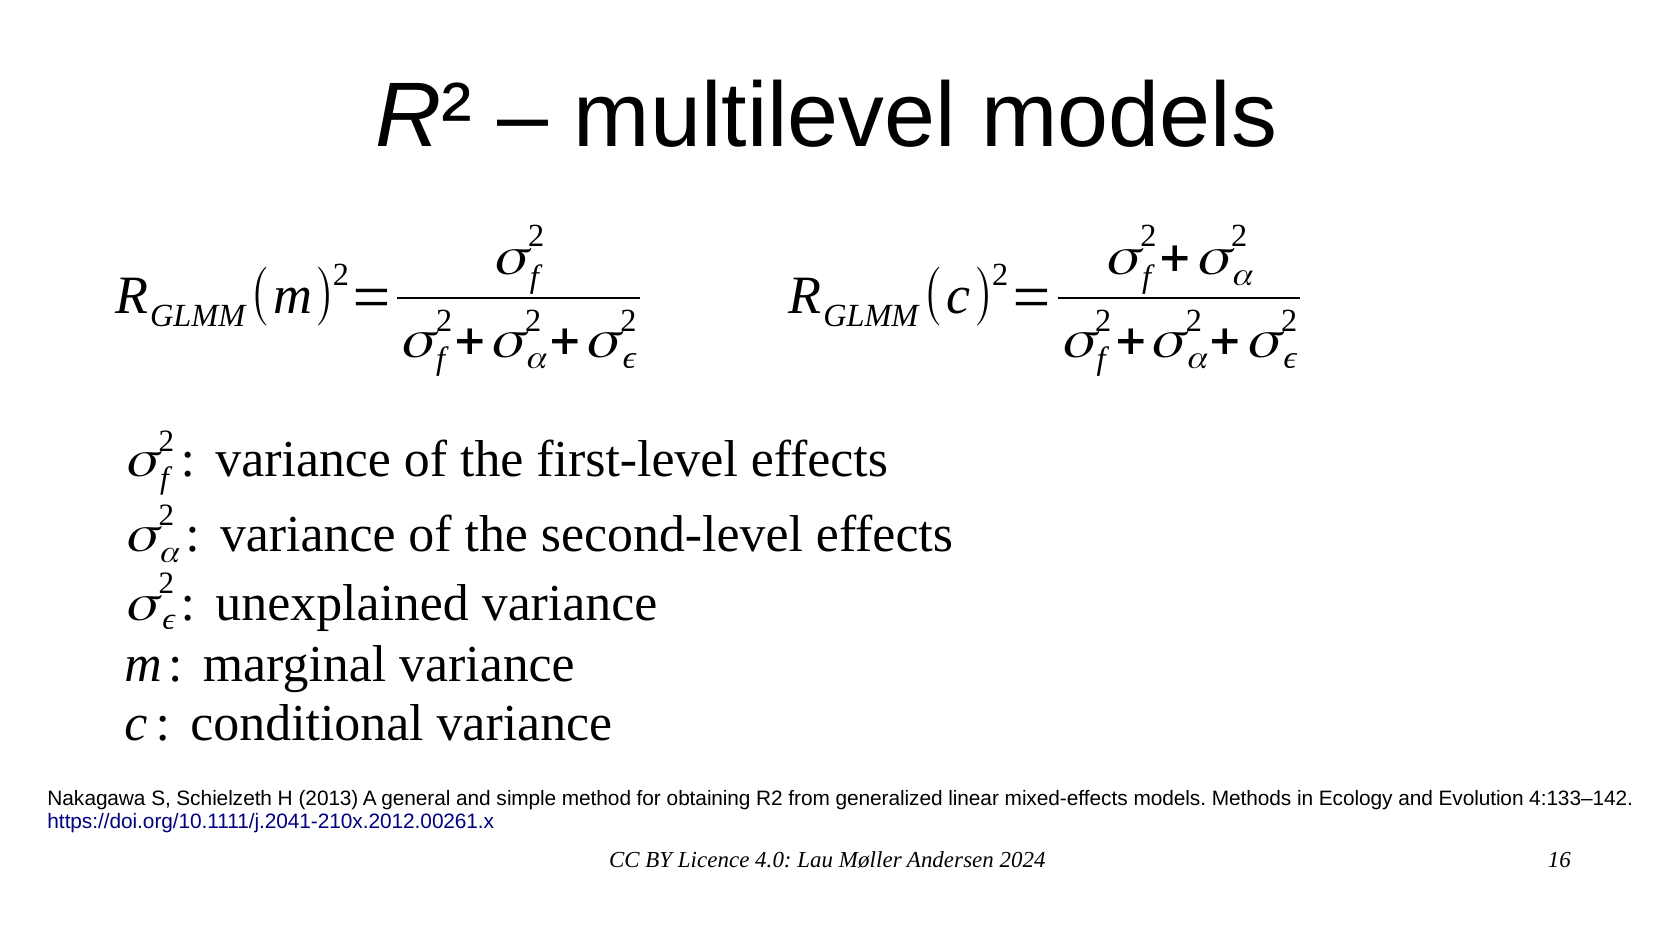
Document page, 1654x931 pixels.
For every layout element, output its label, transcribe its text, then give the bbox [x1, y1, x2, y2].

chart [779, 218, 1309, 377]
text_box Nakagawa S, Schielzeth H (2013) A general and simple method for obtaining R2 from generalized linear mixed-effects models. Methods in Ecology and Evolution 4:133–142. https://doi.org/10.1111/j.2041-210x.2012.00261.x [32, 779, 1654, 841]
chart [118, 423, 962, 753]
title R² – multilevel models [82, 37, 1571, 193]
chart [106, 218, 648, 377]
